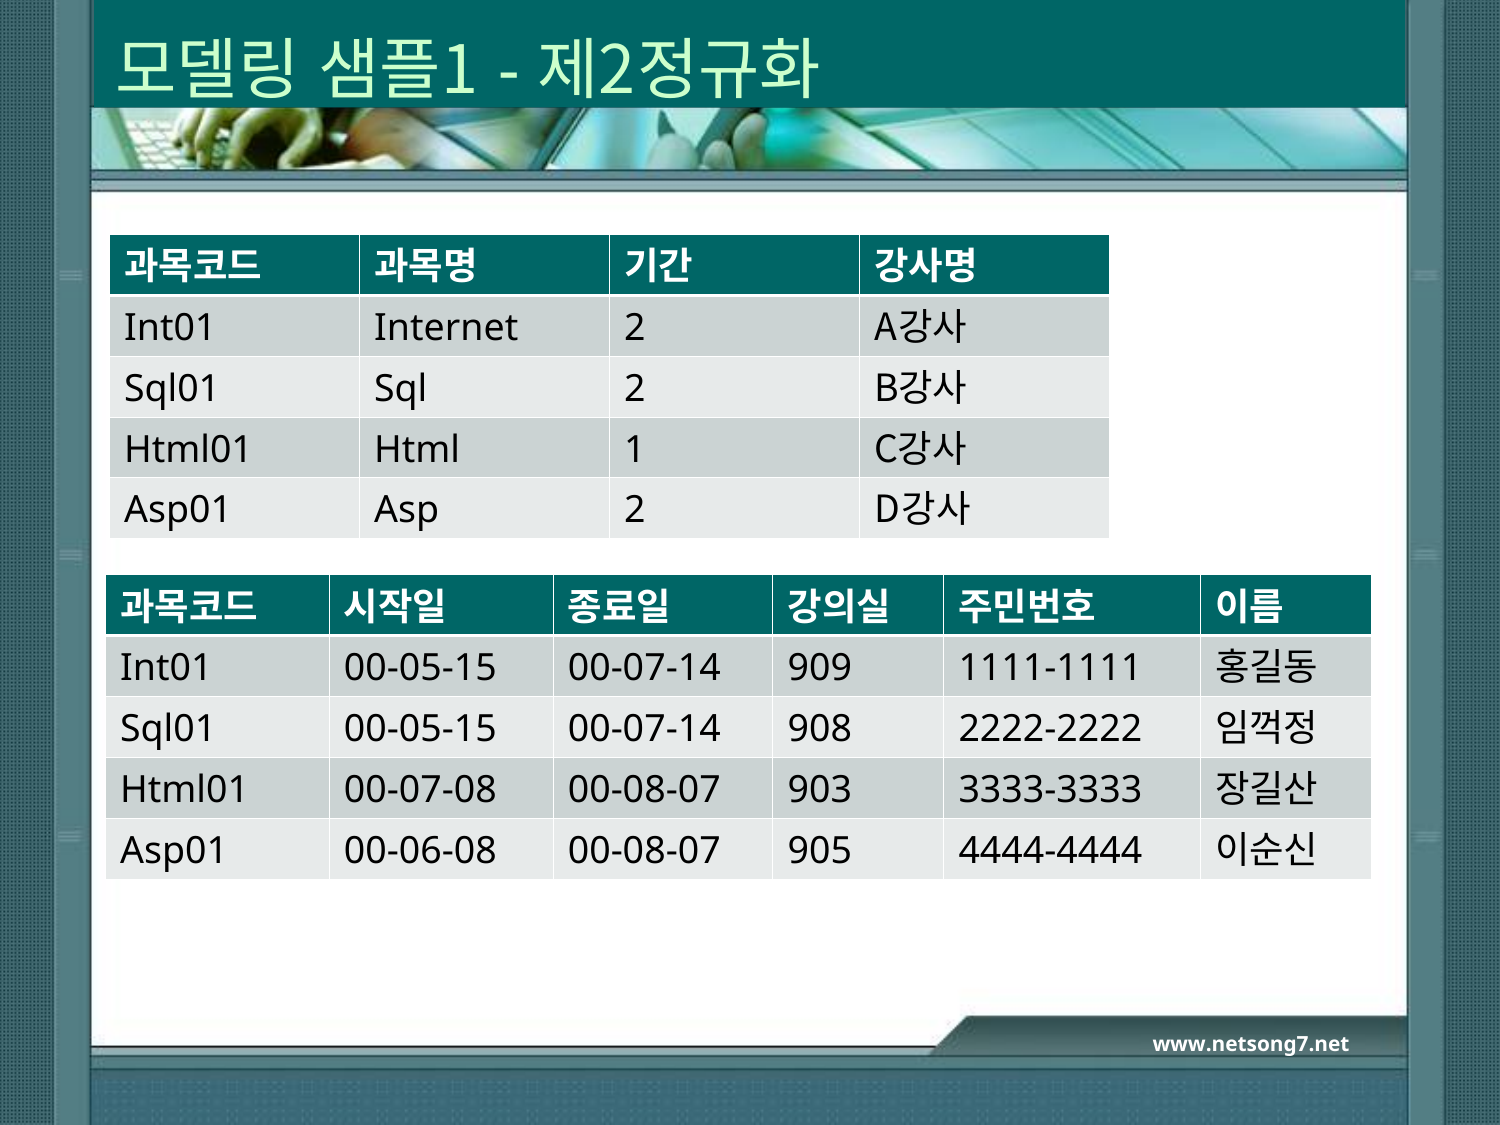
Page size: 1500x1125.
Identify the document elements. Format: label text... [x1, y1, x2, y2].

table_cell 1 [610, 418, 859, 477]
table_cell Internet [360, 297, 609, 356]
table_cell 00-07-08 [330, 758, 553, 818]
table_header 이름 [1201, 575, 1371, 634]
table_cell D강사 [860, 478, 1109, 538]
table_cell Asp01 [106, 819, 329, 879]
table_cell 909 [773, 637, 943, 696]
table_cell 2222-2222 [944, 697, 1200, 757]
table_cell C강사 [860, 418, 1109, 477]
table_cell B강사 [860, 357, 1109, 417]
table_header 강사명 [860, 235, 1109, 294]
table_cell Sql [360, 357, 609, 417]
table_cell 2 [610, 478, 859, 538]
table_cell 00-07-14 [554, 697, 772, 757]
table_cell 3333-3333 [944, 758, 1200, 818]
table_header 주민번호 [944, 575, 1200, 634]
table_cell 905 [773, 819, 943, 879]
table_cell Html01 [110, 418, 359, 477]
table_cell 장길산 [1201, 758, 1371, 818]
table_cell 00-07-14 [554, 637, 772, 696]
table_cell Html [360, 418, 609, 477]
table_cell Int01 [110, 297, 359, 356]
table_cell Asp01 [110, 478, 359, 538]
table_cell 908 [773, 697, 943, 757]
table_cell 903 [773, 758, 943, 818]
table_header 강의실 [773, 575, 943, 634]
table_cell 1111-1111 [944, 637, 1200, 696]
table_cell 00-05-15 [330, 697, 553, 757]
table_header 시작일 [330, 575, 553, 634]
table_cell 2 [610, 297, 859, 356]
table_cell 2 [610, 357, 859, 417]
table_cell Sql01 [110, 357, 359, 417]
table_cell A강사 [860, 297, 1109, 356]
table_cell 홍길동 [1201, 637, 1371, 696]
table_cell 이순신 [1201, 819, 1371, 879]
picture [0, 0, 1500, 1125]
table_cell 00-08-07 [554, 758, 772, 818]
table_header 과목코드 [106, 575, 329, 634]
table_cell Asp [360, 478, 609, 538]
table_header 과목명 [360, 235, 609, 294]
table_cell Sql01 [106, 697, 329, 757]
table_cell 00-05-15 [330, 637, 553, 696]
table_header 기간 [610, 235, 859, 294]
table_cell 00-08-07 [554, 819, 772, 879]
table_cell 00-06-08 [330, 819, 553, 879]
title 모델링 샘플1 - 제2정규화 [100, 19, 1400, 102]
table_cell Html01 [106, 758, 329, 818]
table_header 과목코드 [110, 235, 359, 294]
table_cell Int01 [106, 637, 329, 696]
table_cell 4444-4444 [944, 819, 1200, 879]
text_box www.netsong7.net [986, 1023, 1365, 1062]
table_cell 임꺽정 [1201, 697, 1371, 757]
table_header 종료일 [554, 575, 772, 634]
